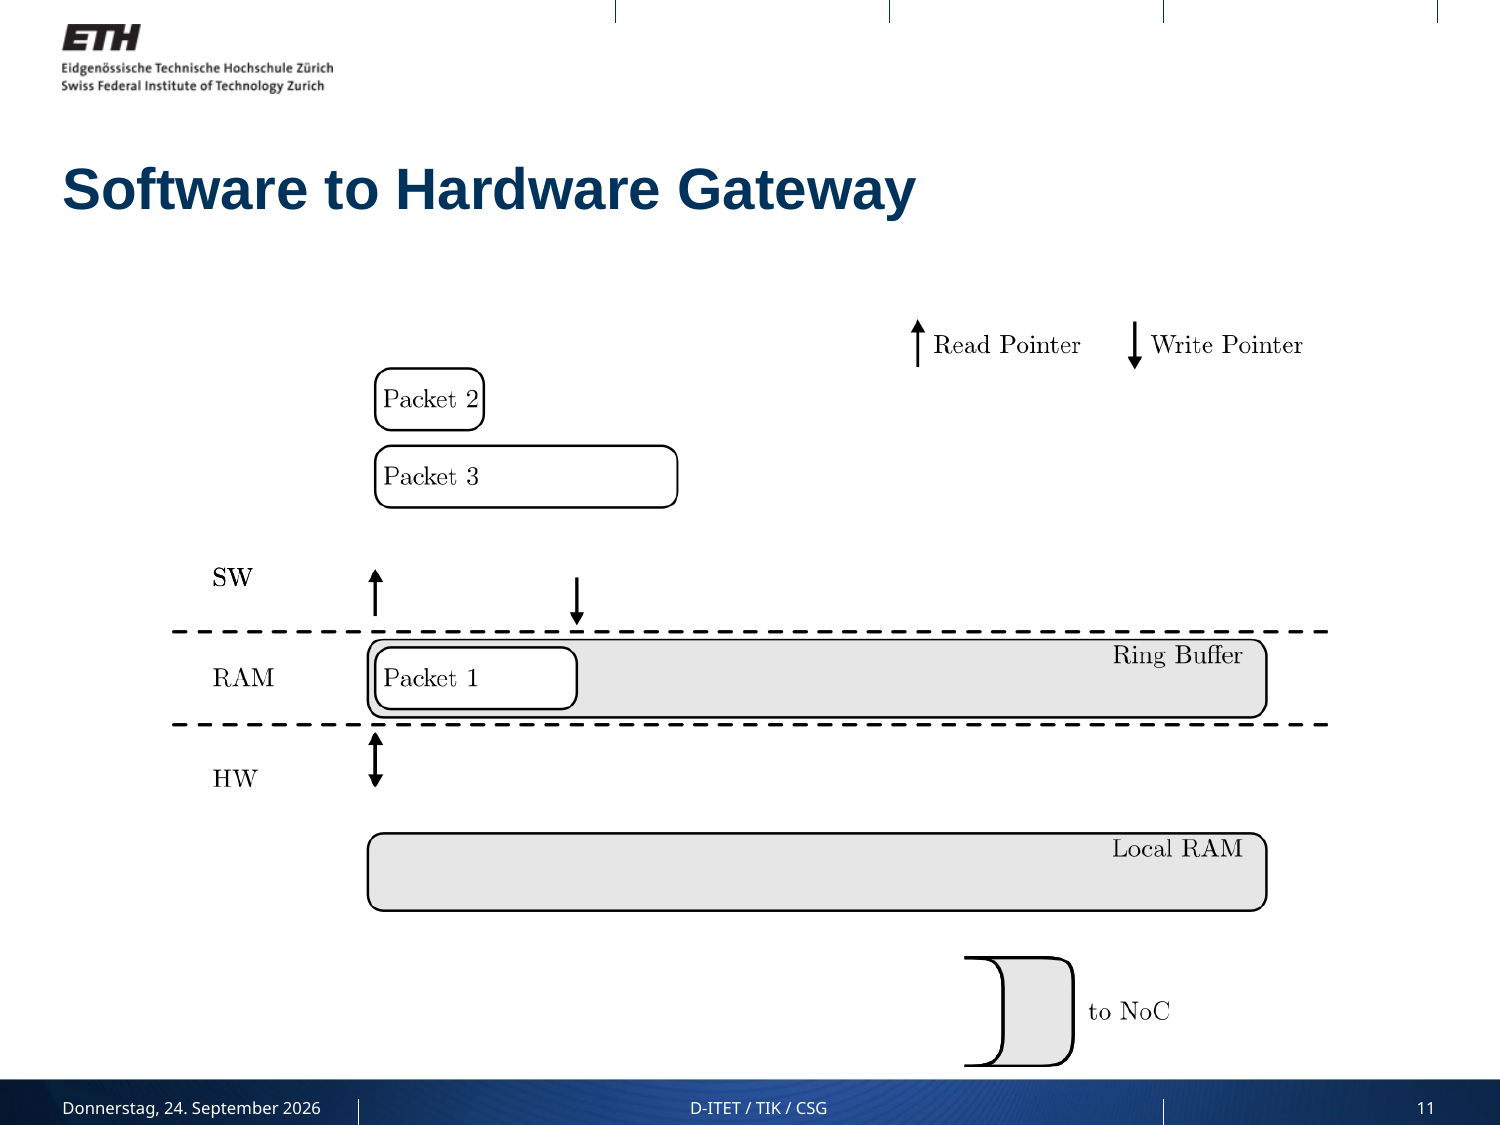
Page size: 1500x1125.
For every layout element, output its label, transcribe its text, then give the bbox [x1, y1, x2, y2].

picture [0, 1078, 1500, 1125]
picture [62, 24, 333, 94]
title Software to Hardware Gateway [62, 157, 1438, 296]
picture [172, 319, 1328, 1067]
